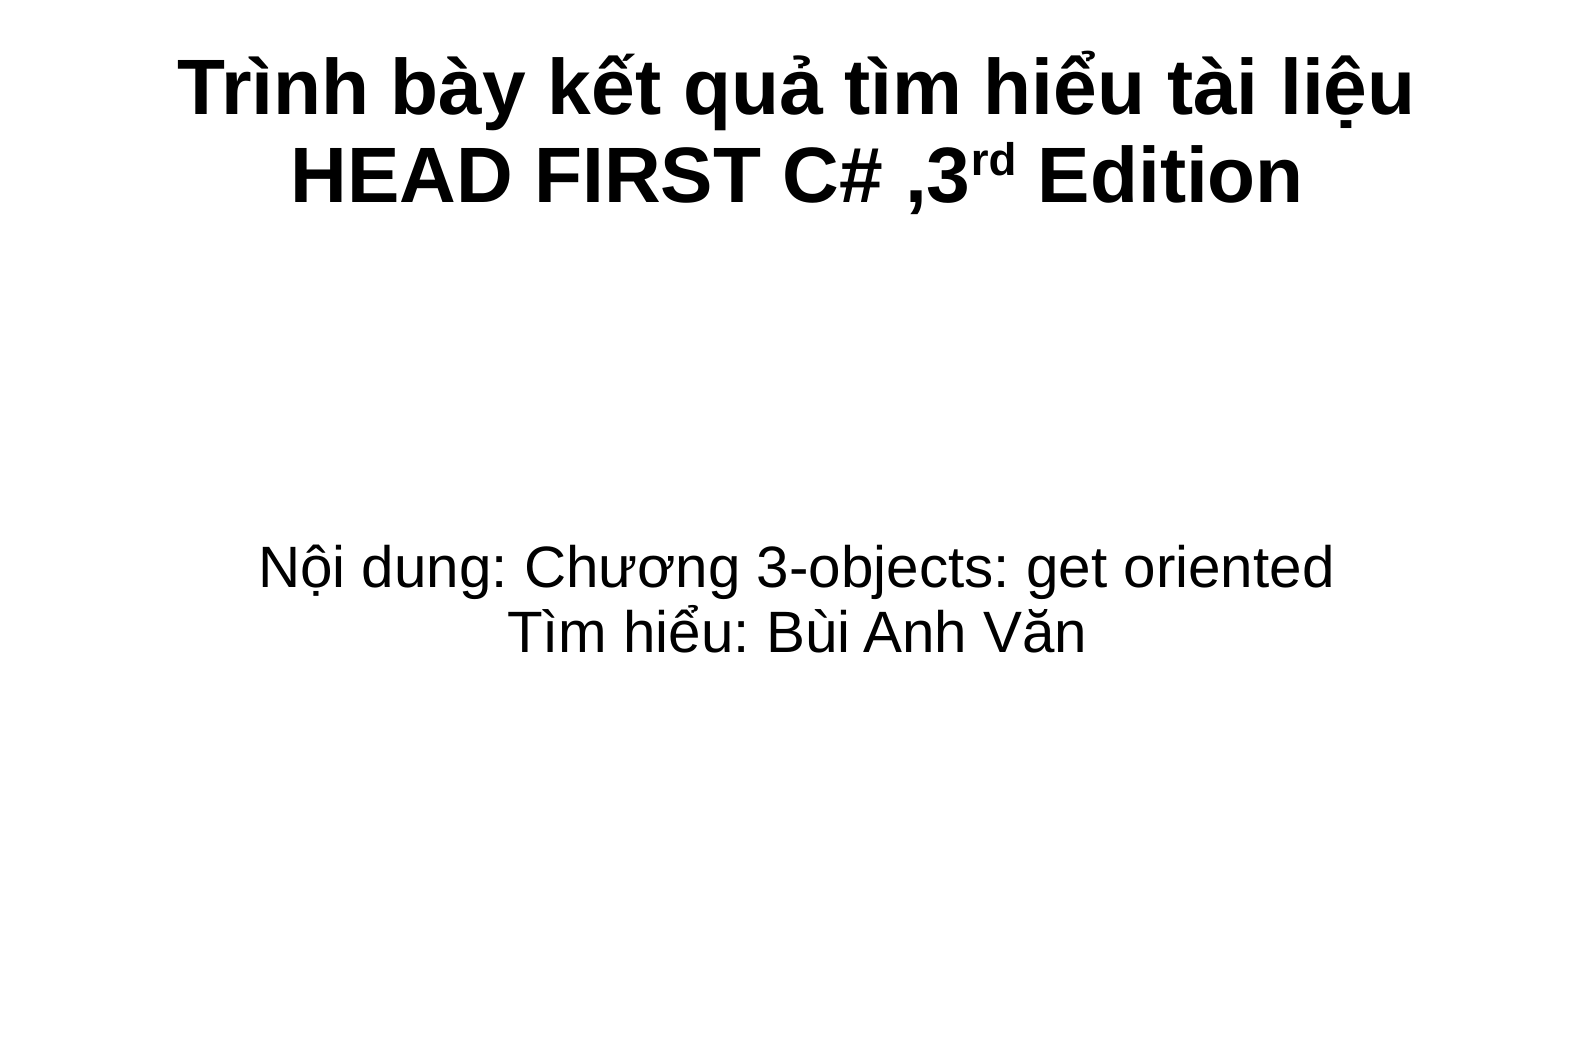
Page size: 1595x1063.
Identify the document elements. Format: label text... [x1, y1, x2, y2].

subtitle Nội dung: Chương 3-objects: get oriented Tìm hiểu: Bùi Anh Văn [79, 248, 1515, 951]
title Trình bày kết quả tìm hiểu tài liệu HEAD FIRST C# ,3rd Edition [79, 41, 1515, 221]
